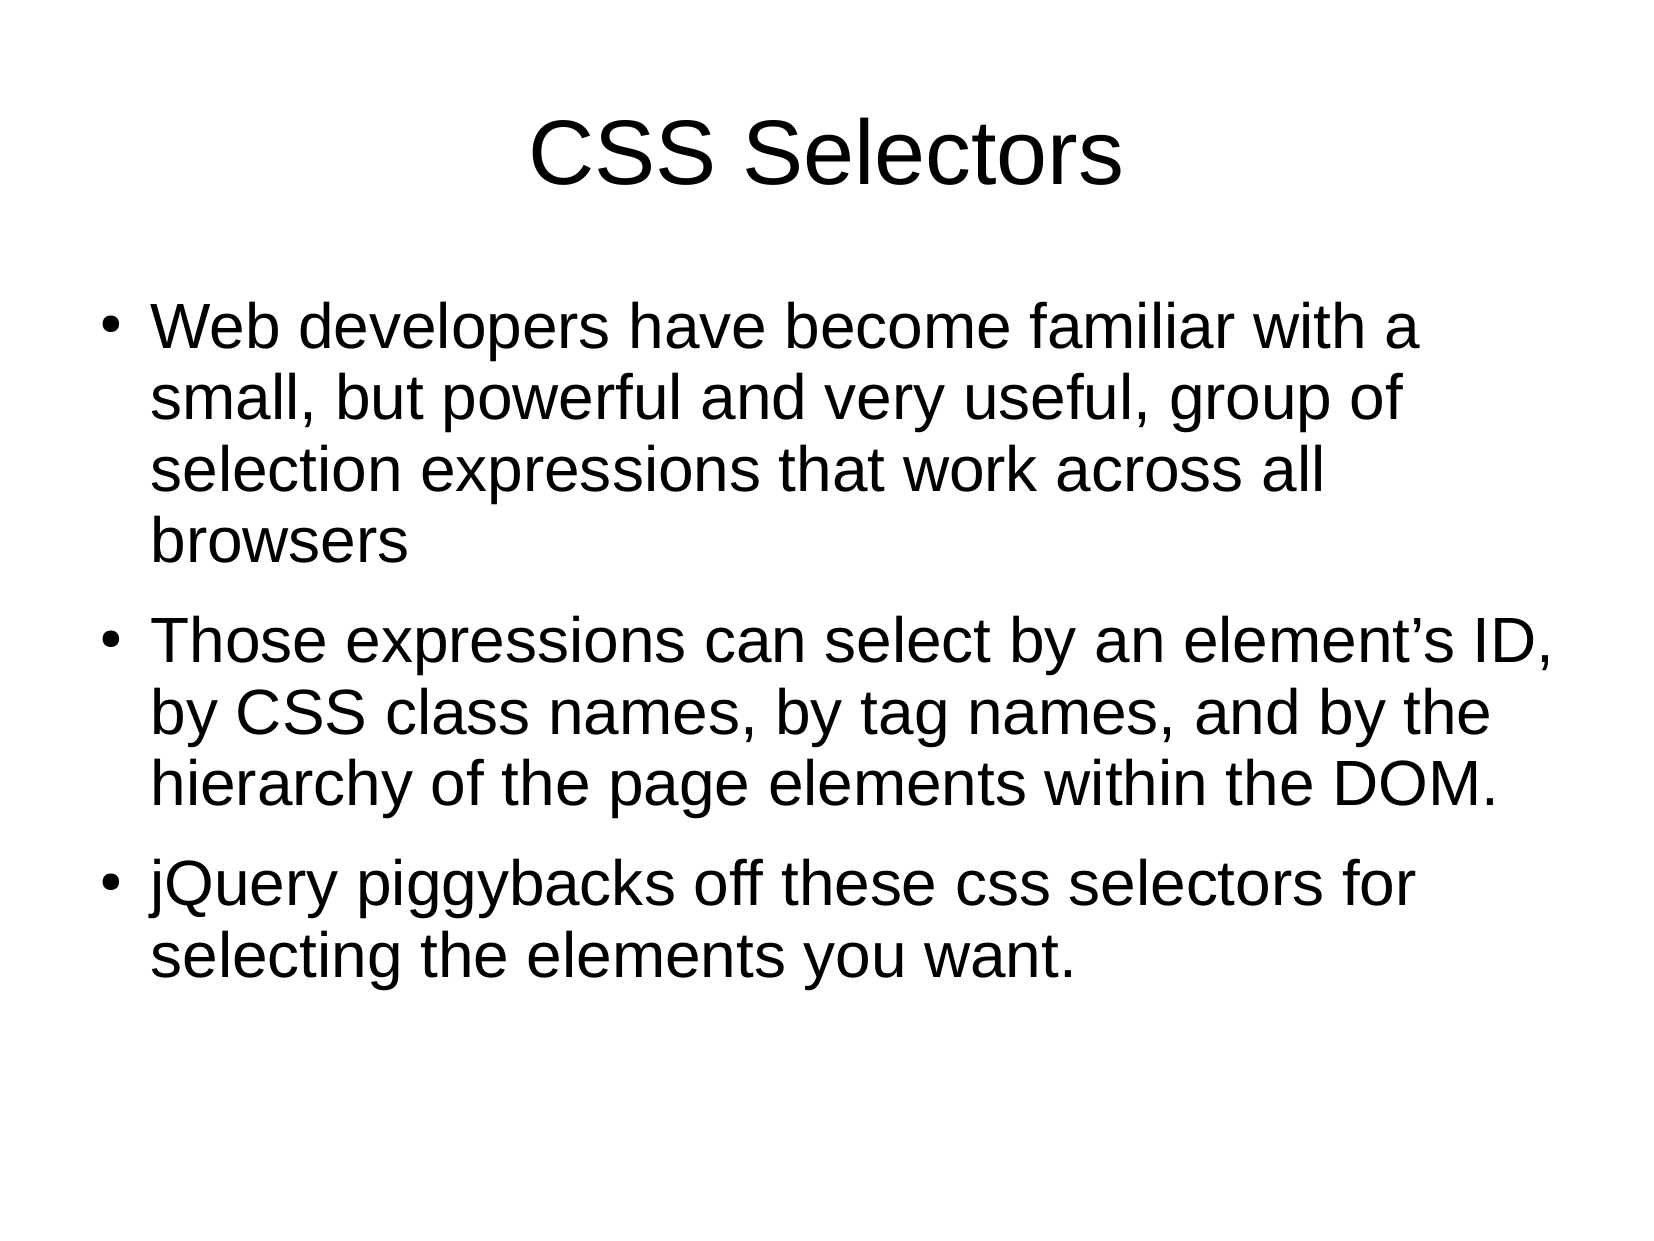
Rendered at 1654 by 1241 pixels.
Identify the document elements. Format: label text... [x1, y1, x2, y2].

list Web developers have become familiar with a small, but powerful and very useful, group of selection expressions that work across all browsers Those expressions can select by an element’s ID, by CSS class names, by tag names, and by the hierarchy of the page elements within the DOM. jQuery piggybacks off these css selectors for selecting the elements you want. [82, 290, 1571, 1010]
title CSS Selectors [82, 49, 1571, 257]
